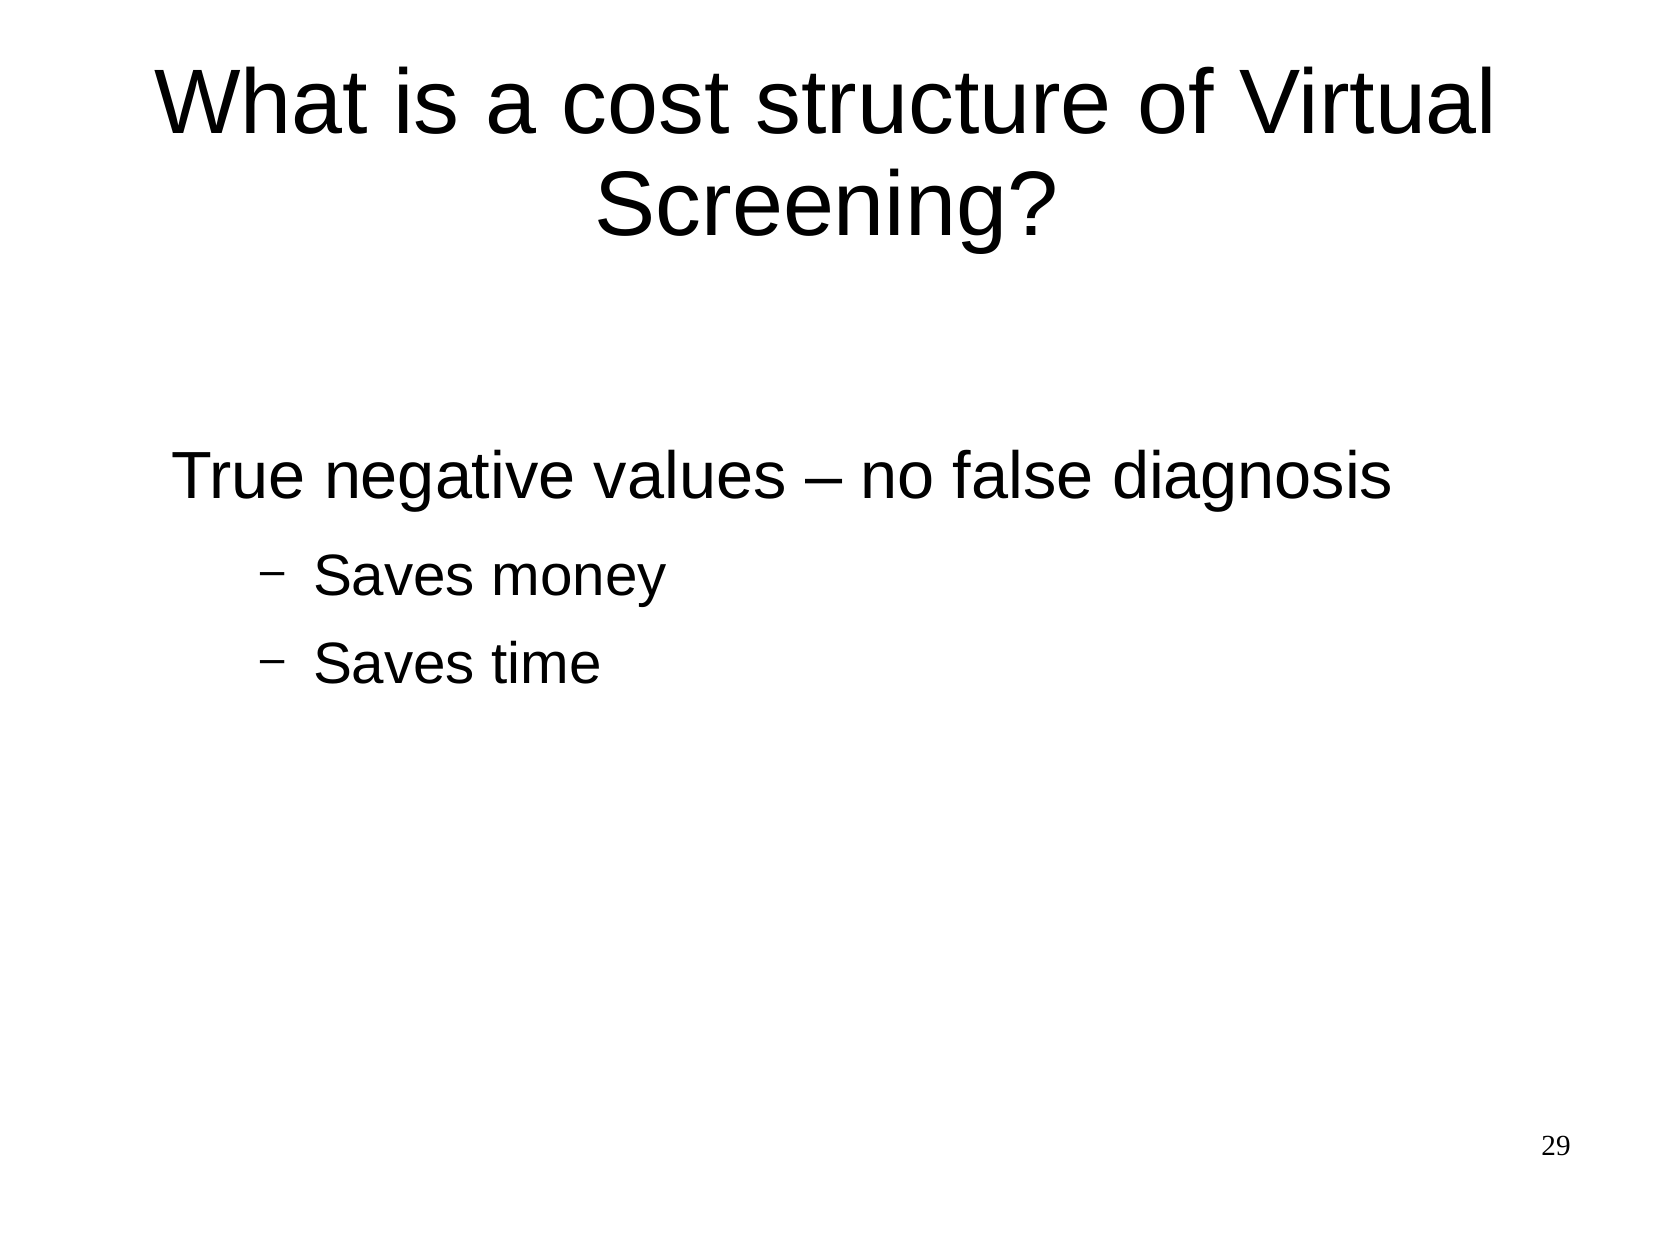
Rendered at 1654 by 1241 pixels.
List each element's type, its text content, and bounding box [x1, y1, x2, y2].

list True negative values – no false diagnosis Saves money Saves time [171, 438, 1654, 1158]
title What is a cost structure of Virtual Screening? [82, 49, 1571, 257]
